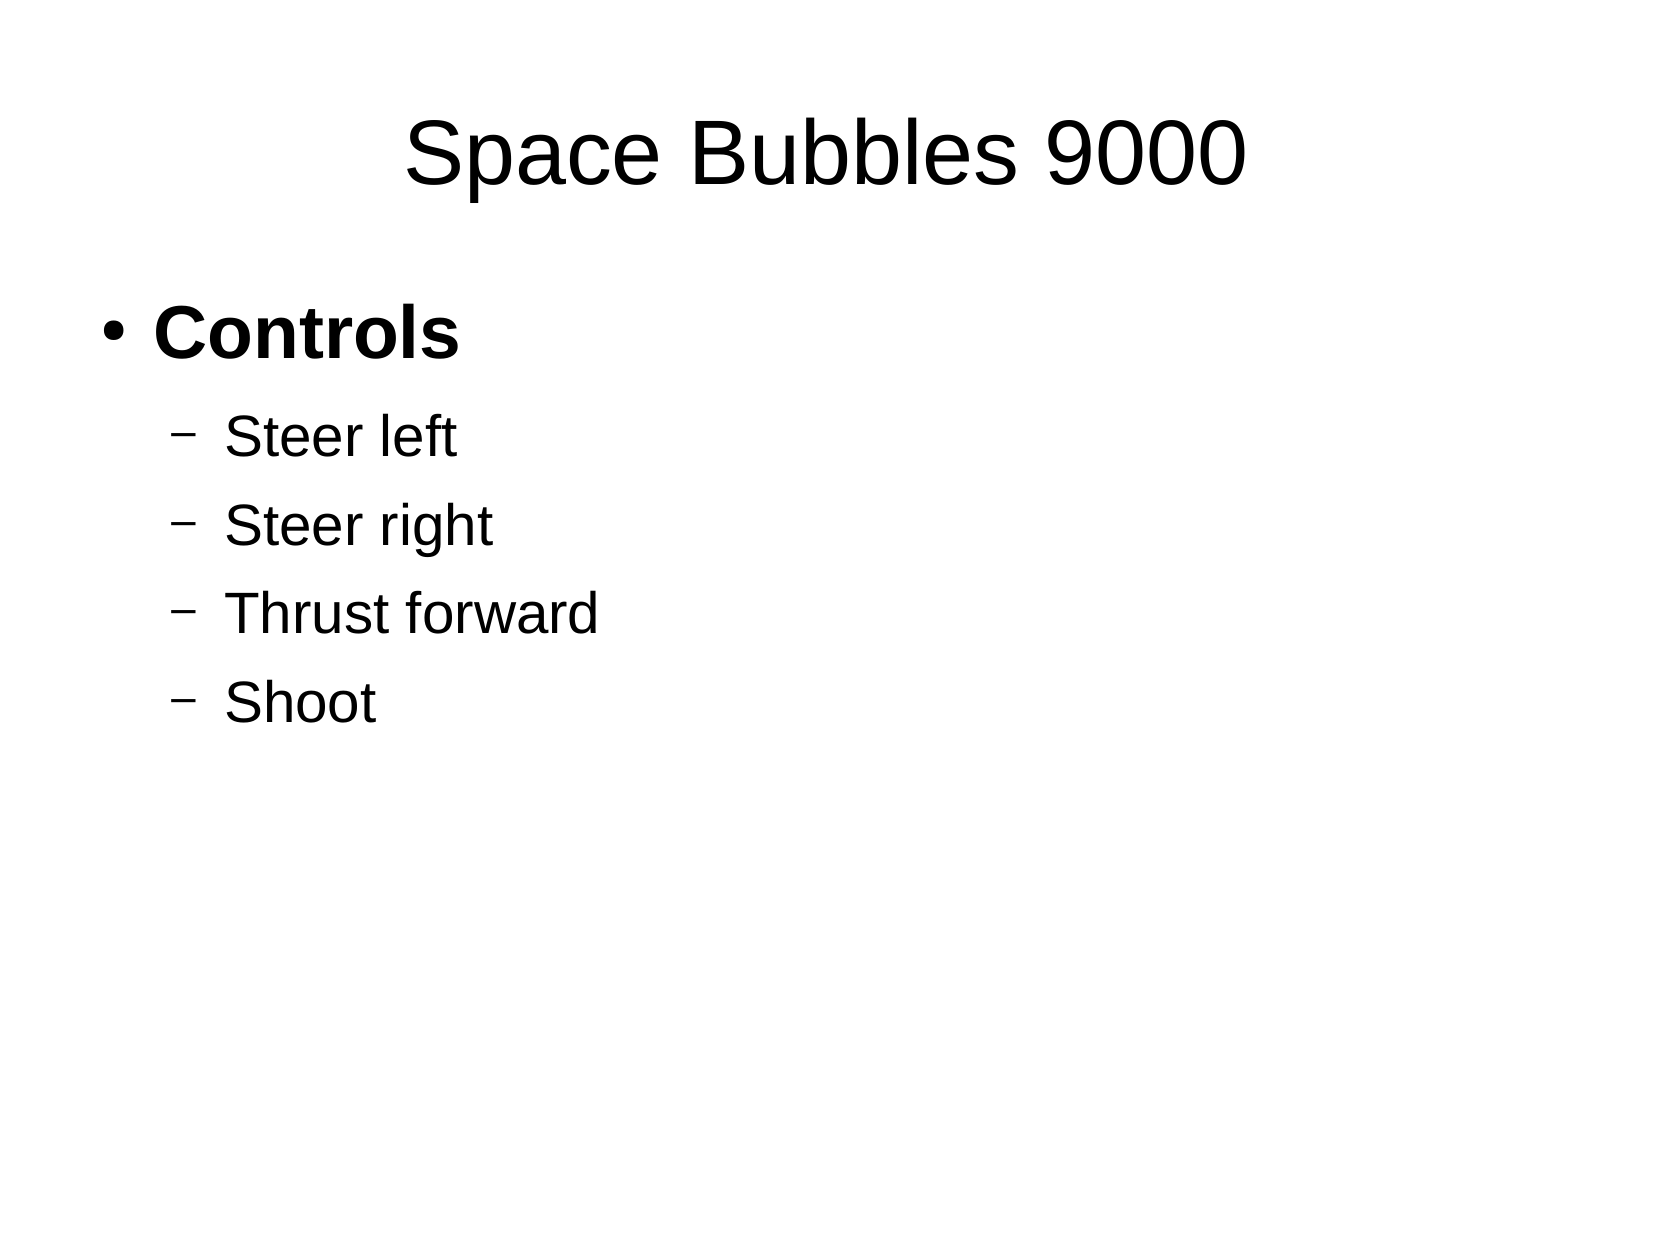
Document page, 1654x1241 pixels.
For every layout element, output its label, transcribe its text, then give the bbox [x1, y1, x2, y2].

title Space Bubbles 9000 [82, 49, 1571, 257]
list Controls Steer left Steer right Thrust forward Shoot [82, 290, 1571, 1010]
